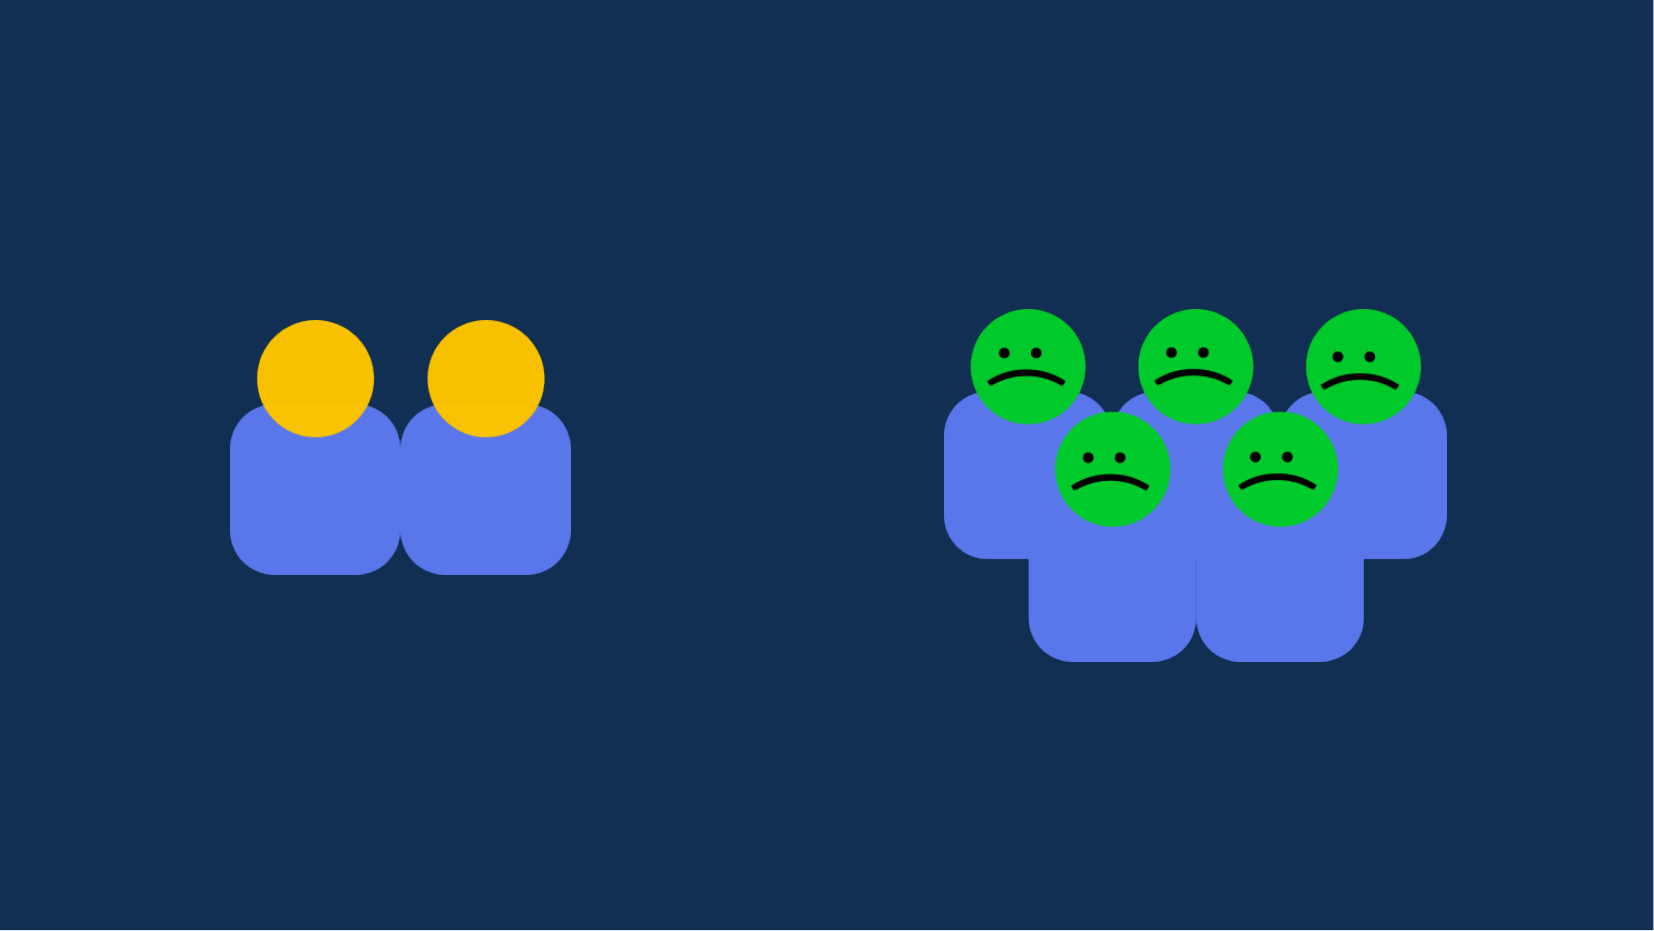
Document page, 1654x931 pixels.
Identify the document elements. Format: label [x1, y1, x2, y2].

picture [230, 320, 571, 575]
picture [944, 309, 1447, 662]
